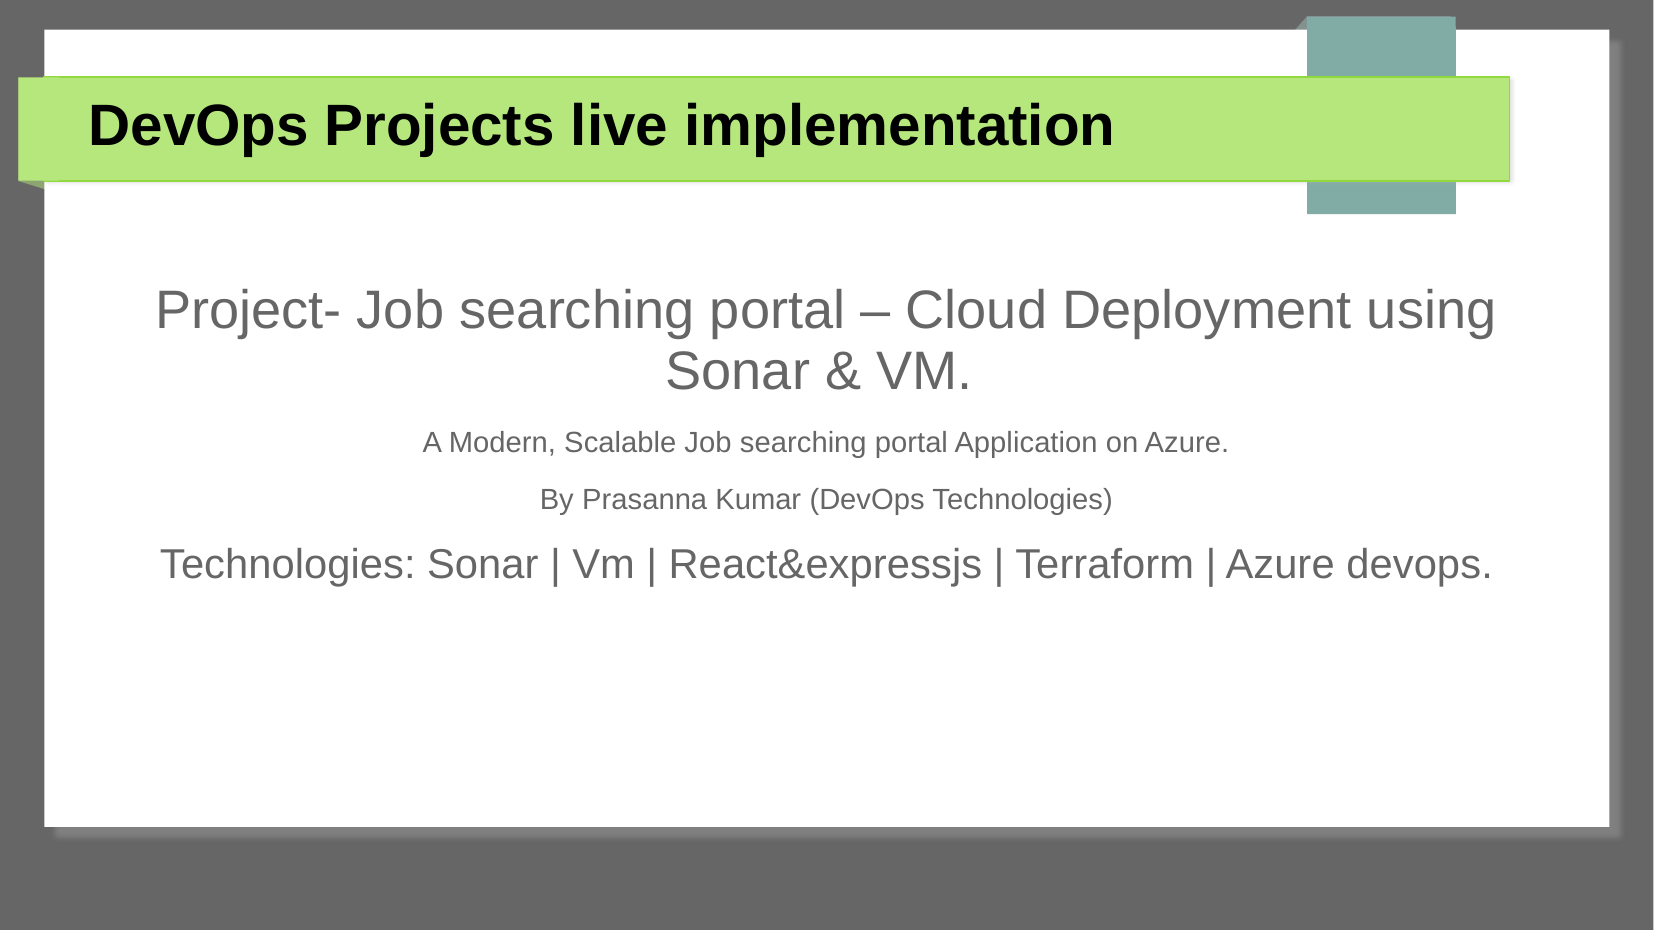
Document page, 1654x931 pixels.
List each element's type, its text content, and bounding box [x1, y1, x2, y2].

title DevOps Projects live implementation [88, 73, 1506, 178]
subtitle Project- Job searching portal – Cloud Deployment using Sonar & VM. A Modern, Scalable Job searching portal Application on Azure. By Prasanna Kumar (DevOps Technologies) Technologies: Sonar | Vm | React&expressjs | Terraform | Azure devops. [88, 217, 1565, 816]
